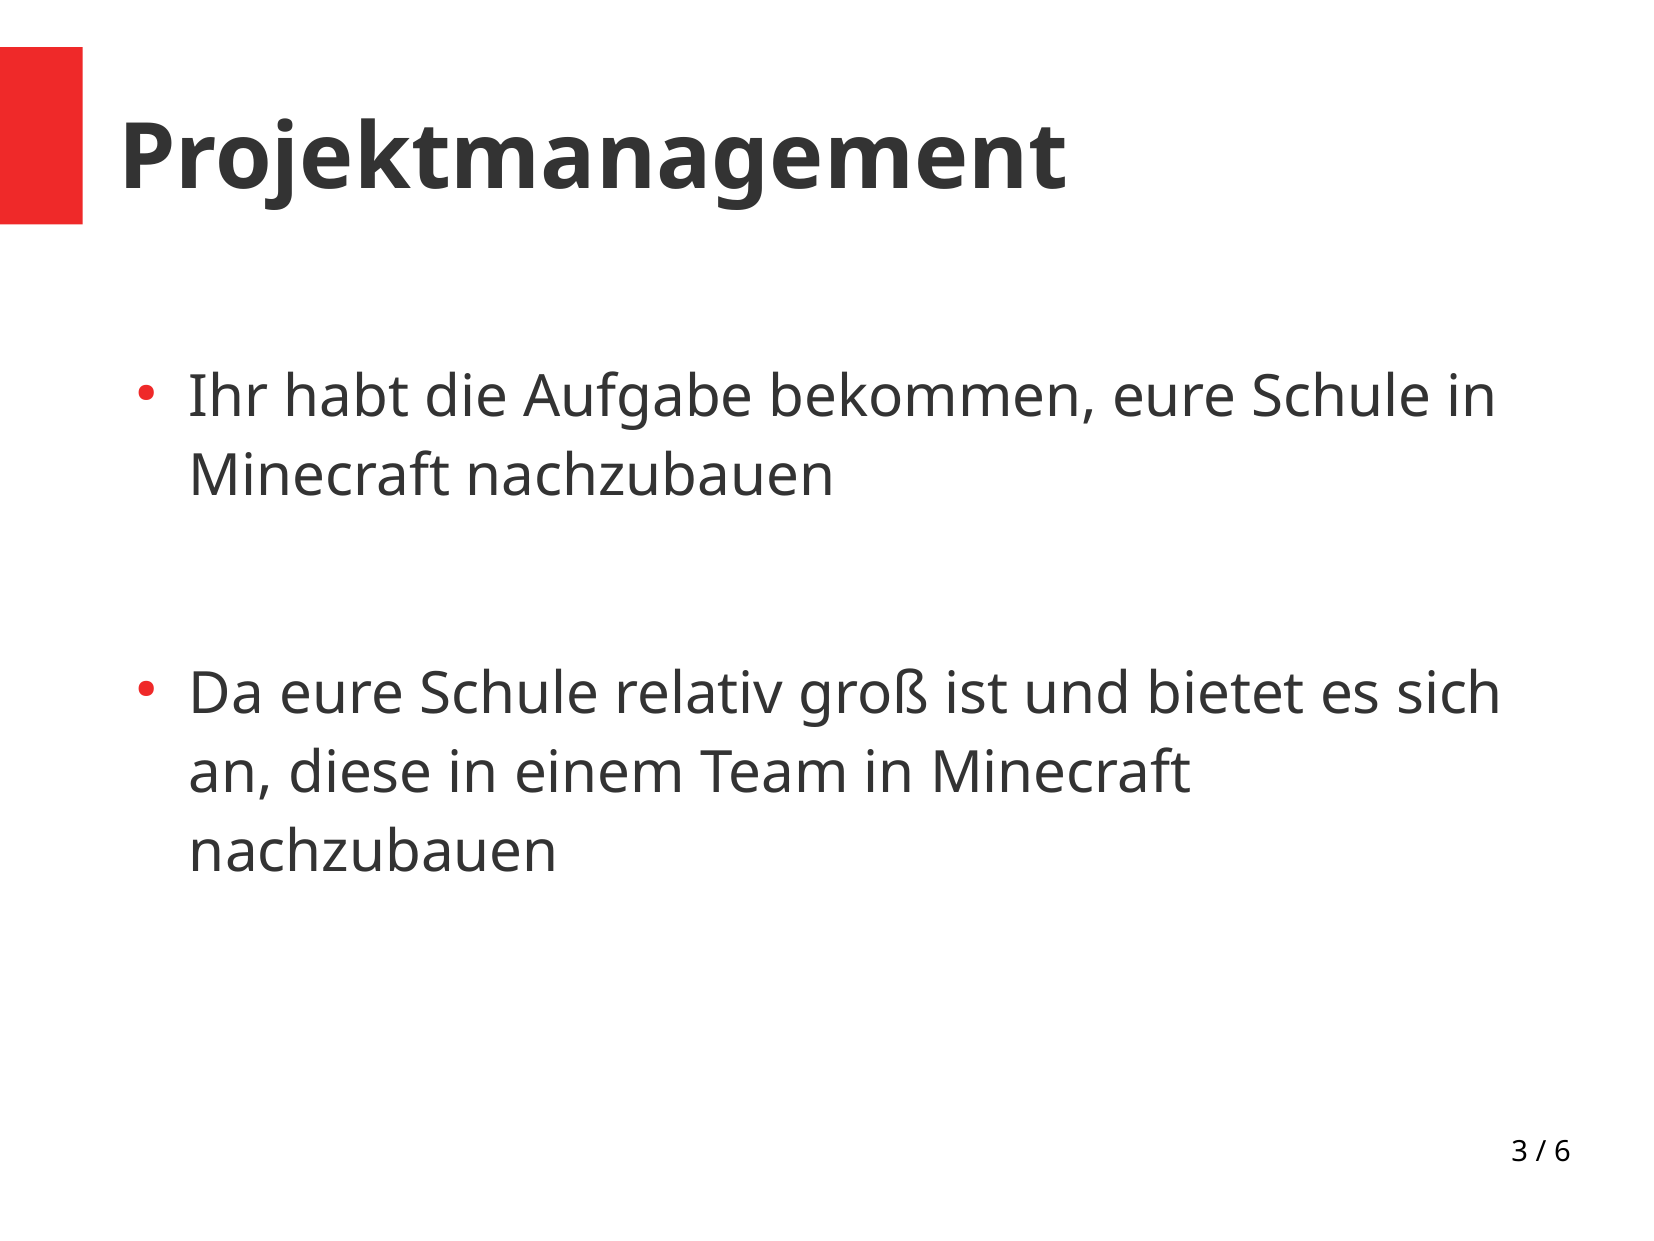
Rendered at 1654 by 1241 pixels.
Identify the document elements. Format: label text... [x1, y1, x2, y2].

title Projektmanagement [118, 49, 1571, 257]
list Ihr habt die Aufgabe bekommen, eure Schule in Minecraft nachzubauen Da eure Schule relativ groß ist und bietet es sich an, diese in einem Team in Minecraft nachzubauen [118, 354, 1536, 1074]
